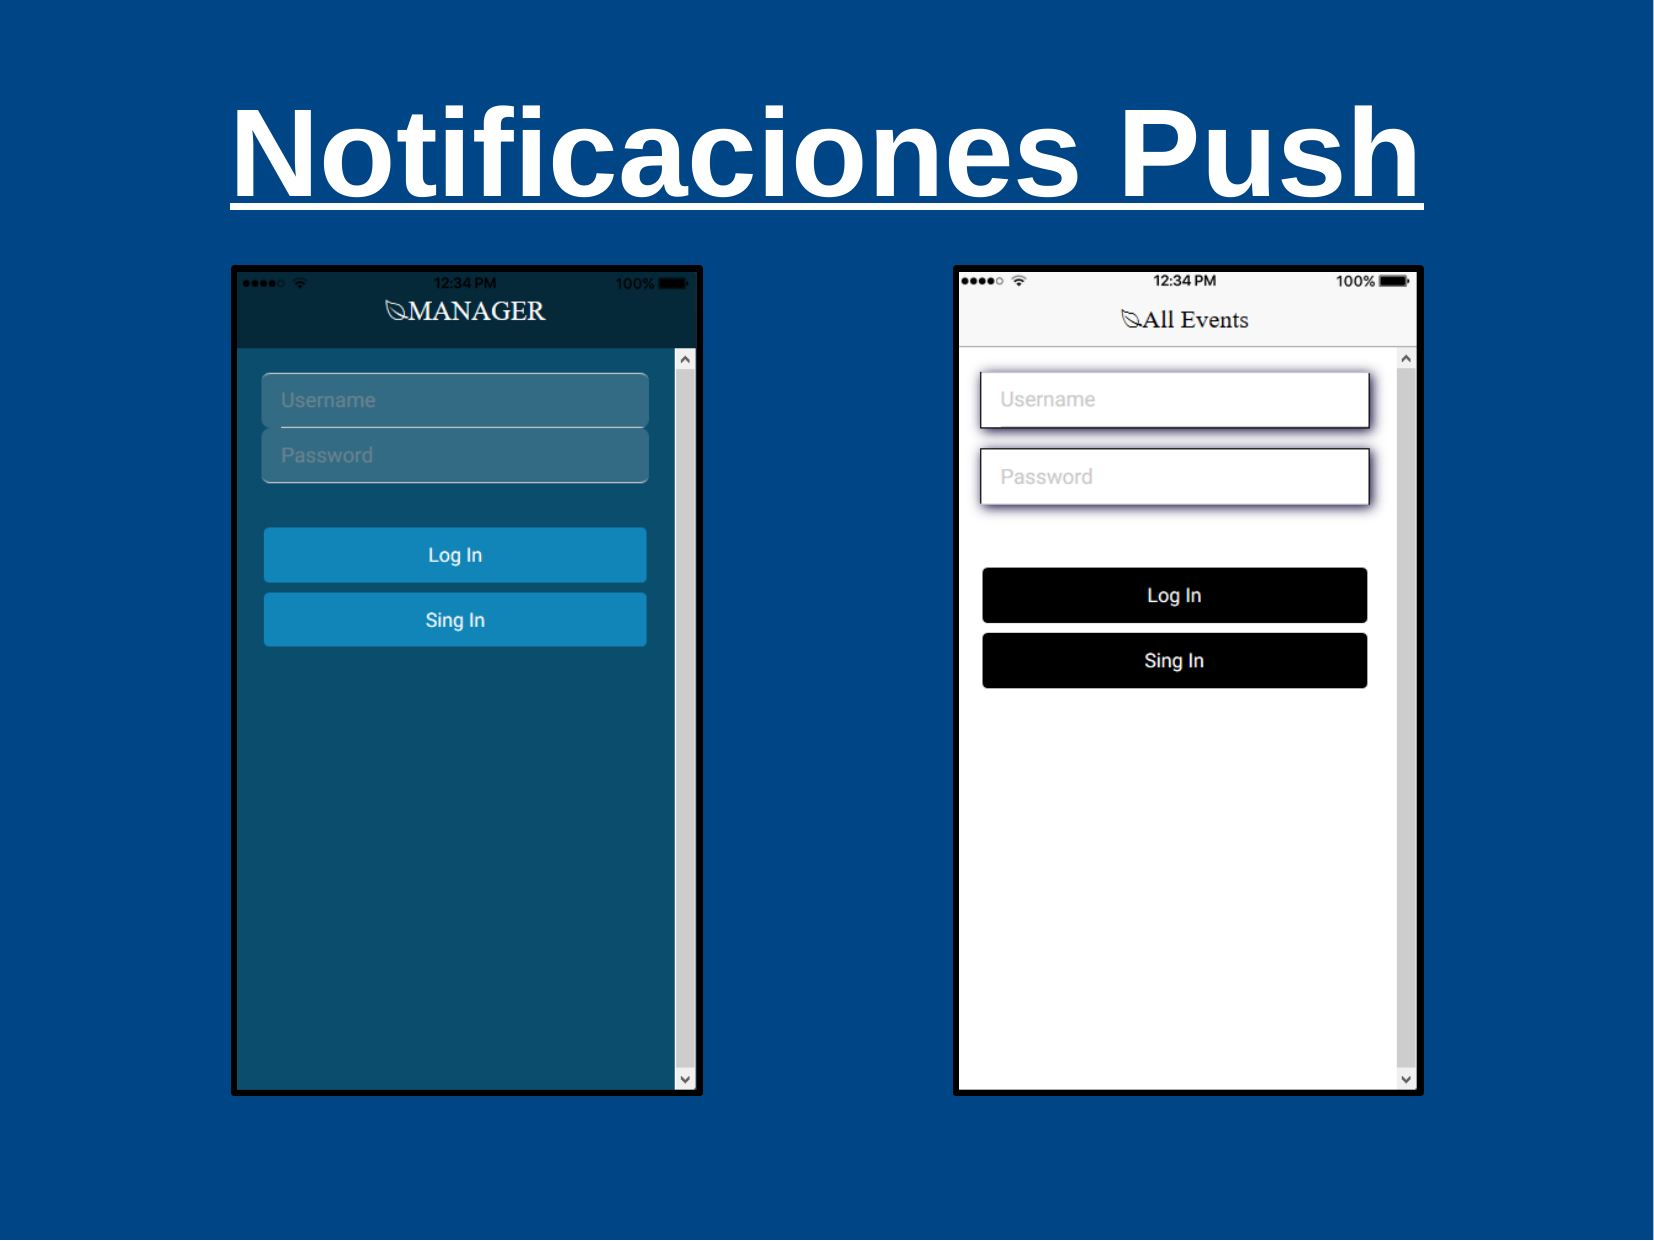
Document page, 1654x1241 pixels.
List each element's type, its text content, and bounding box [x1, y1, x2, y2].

picture [237, 271, 697, 1091]
title Notificaciones Push [82, 49, 1571, 257]
picture [958, 271, 1418, 1091]
